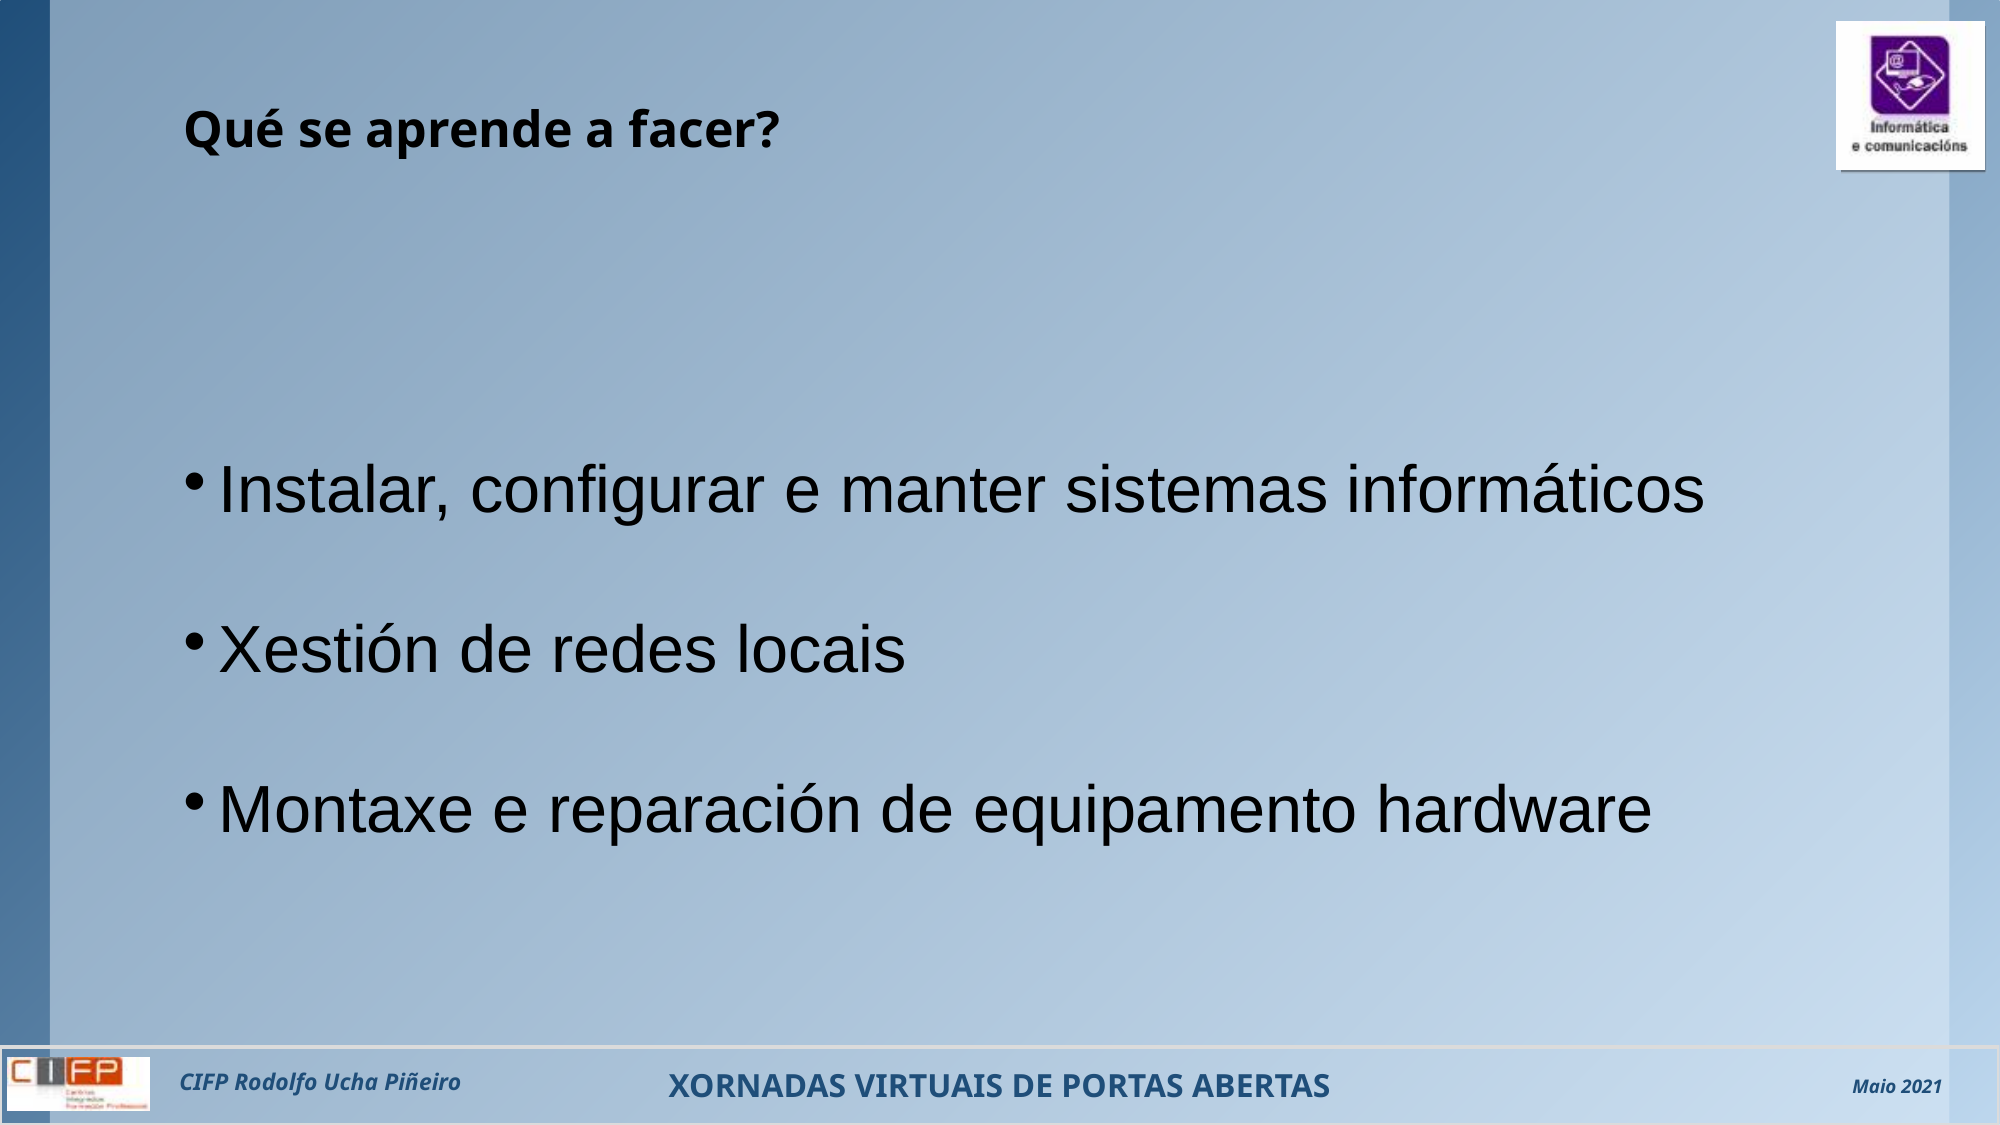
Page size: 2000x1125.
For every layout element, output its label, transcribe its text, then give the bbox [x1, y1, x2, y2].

picture [1836, 21, 1985, 170]
text_box Instalar, configurar e manter sistemas informáticos Xestión de redes locais Montaxe e reparación de equipamento hardware [183, 279, 1850, 1013]
text_box XORNADAS VIRTUAIS DE PORTAS ABERTAS [19, 1057, 1981, 1115]
text_box Maio 2021 [1826, 1054, 1969, 1108]
text_box Qué se aprende a facer? [183, 12, 1850, 242]
text_box CIFP Rodolfo Ucha Piñeiro [149, 1052, 492, 1106]
picture [7, 1057, 150, 1111]
